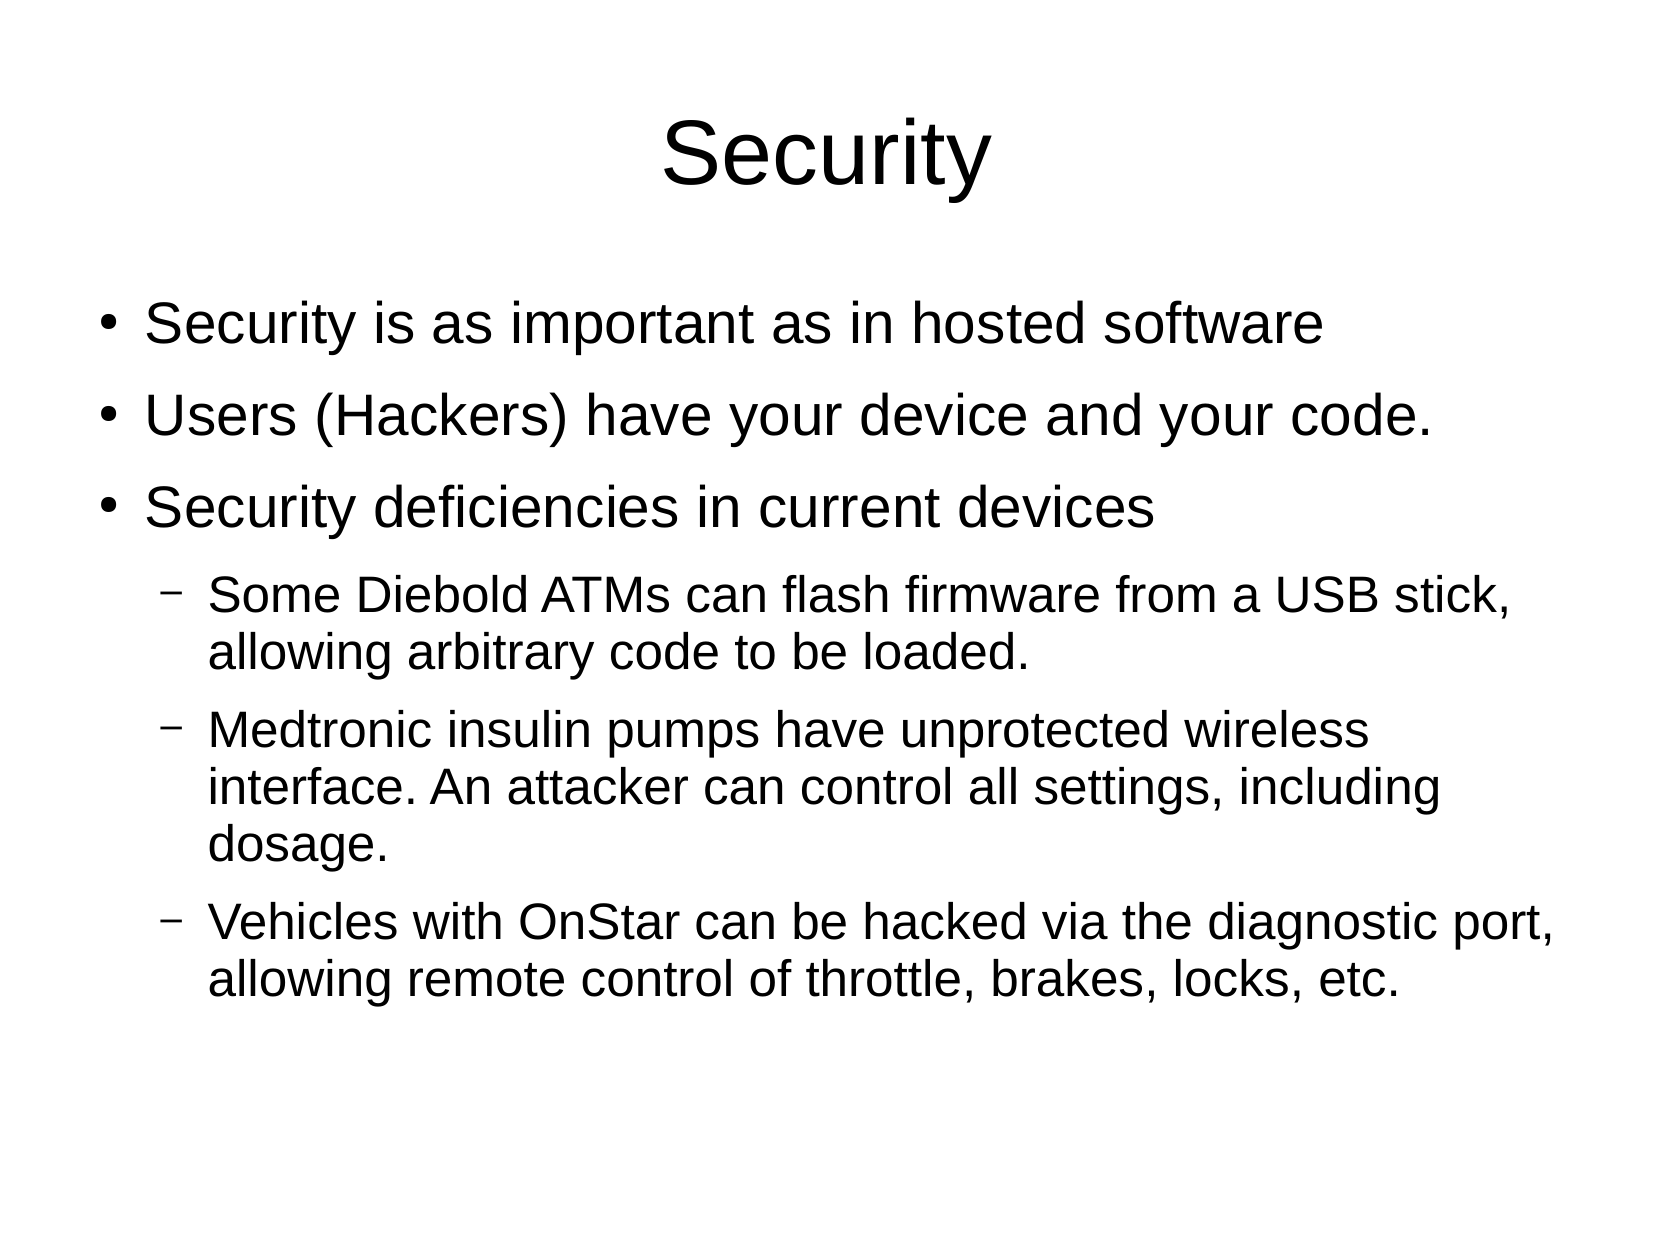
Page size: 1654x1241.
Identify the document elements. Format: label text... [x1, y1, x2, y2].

title Security [82, 49, 1571, 257]
list Security is as important as in hosted software Users (Hackers) have your device and your code. Security deficiencies in current devices Some Diebold ATMs can flash firmware from a USB stick, allowing arbitrary code to be loaded. Medtronic insulin pumps have unprotected wireless interface. An attacker can control all settings, including dosage. Vehicles with OnStar can be hacked via the diagnostic port, allowing remote control of throttle, brakes, locks, etc. [82, 290, 1571, 1010]
